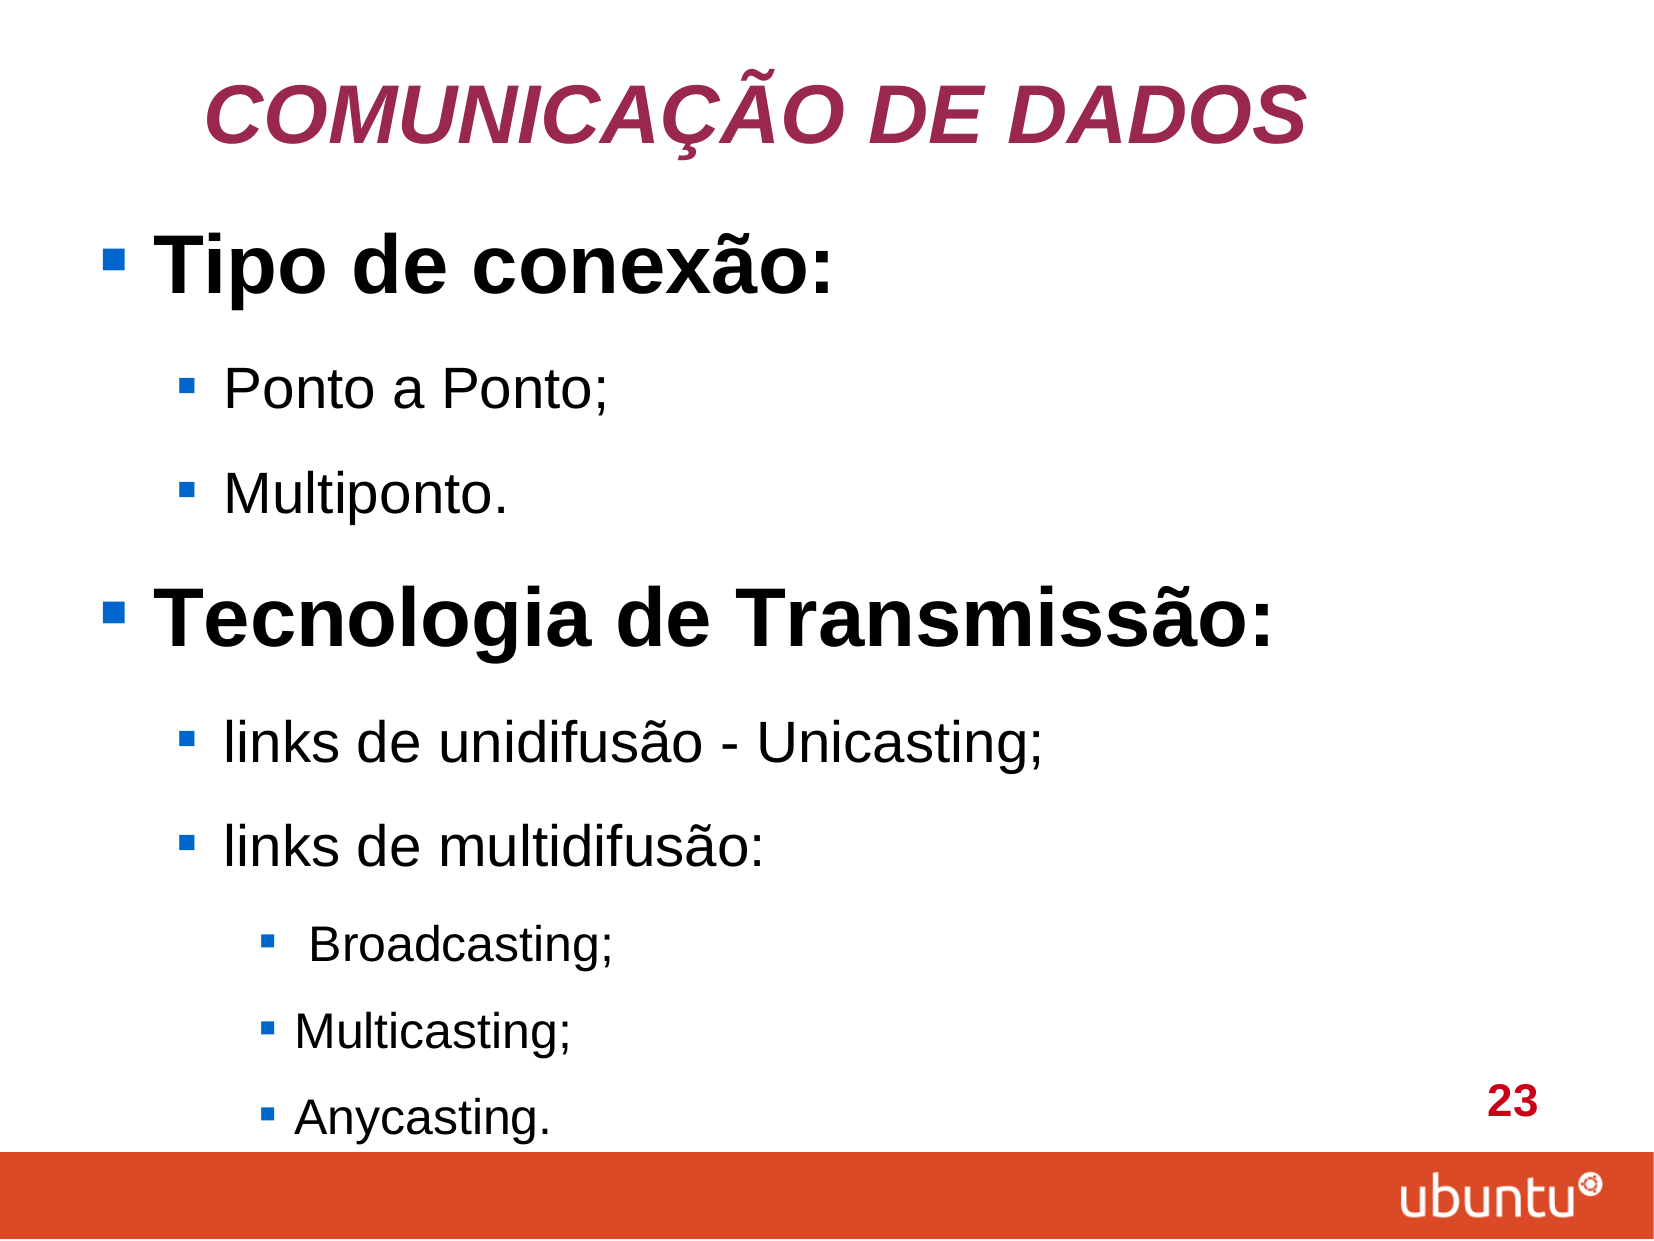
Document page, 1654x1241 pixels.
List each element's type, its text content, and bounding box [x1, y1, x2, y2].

picture [0, 1152, 1654, 1239]
text_box <number> [1473, 1063, 1654, 1134]
title COMUNICAÇÃO DE DADOS [11, 7, 1500, 200]
list Tipo de conexão: Ponto a Ponto; Multiponto. Tecnologia de Transmissão: links de unidifusão - Unicasting; links de multidifusão: Broadcasting; Multicasting; Anycasting. [82, 195, 1571, 1146]
